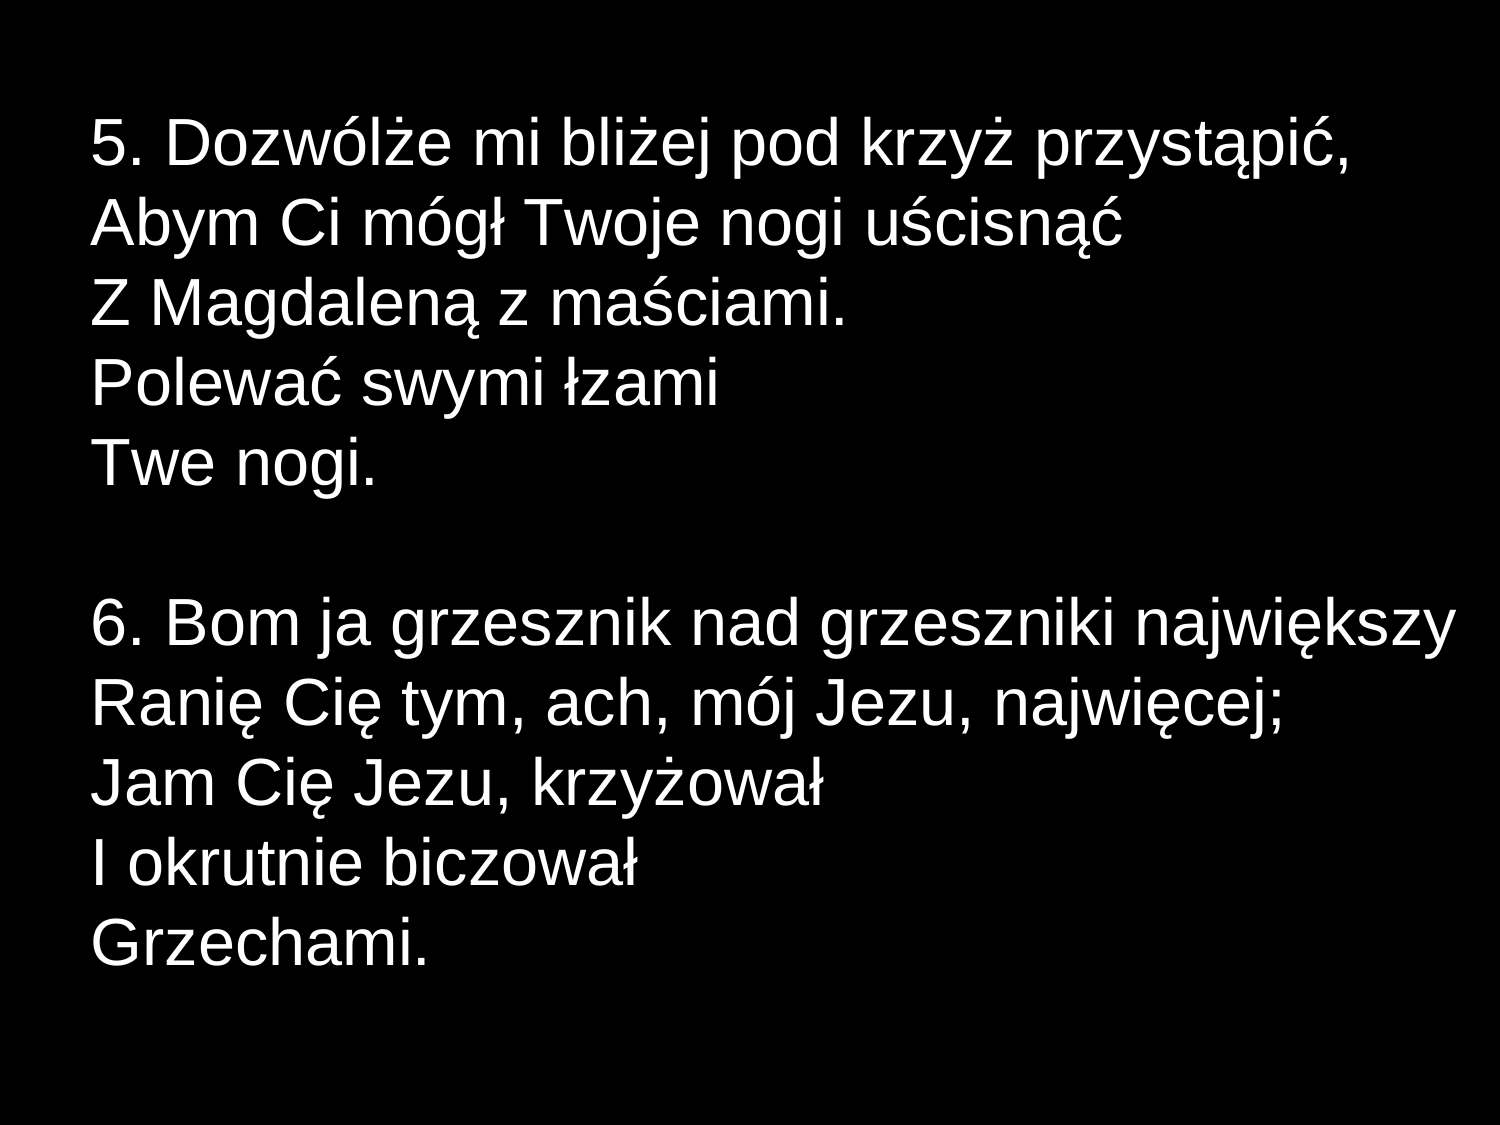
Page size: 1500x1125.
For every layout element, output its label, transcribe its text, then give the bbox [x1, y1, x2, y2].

text_box 5. Dozwólże mi bliżej pod krzyż przystąpić, Abym Ci mógł Twoje nogi uścisnąć Z Magdaleną z maściami. Polewać swymi łzami Twe nogi. 6. Bom ja grzesznik nad grzeszniki największy Ranię Cię tym, ach, mój Jezu, najwięcej; Jam Cię Jezu, krzyżował I okrutnie biczował Grzechami. [76, 91, 1483, 987]
